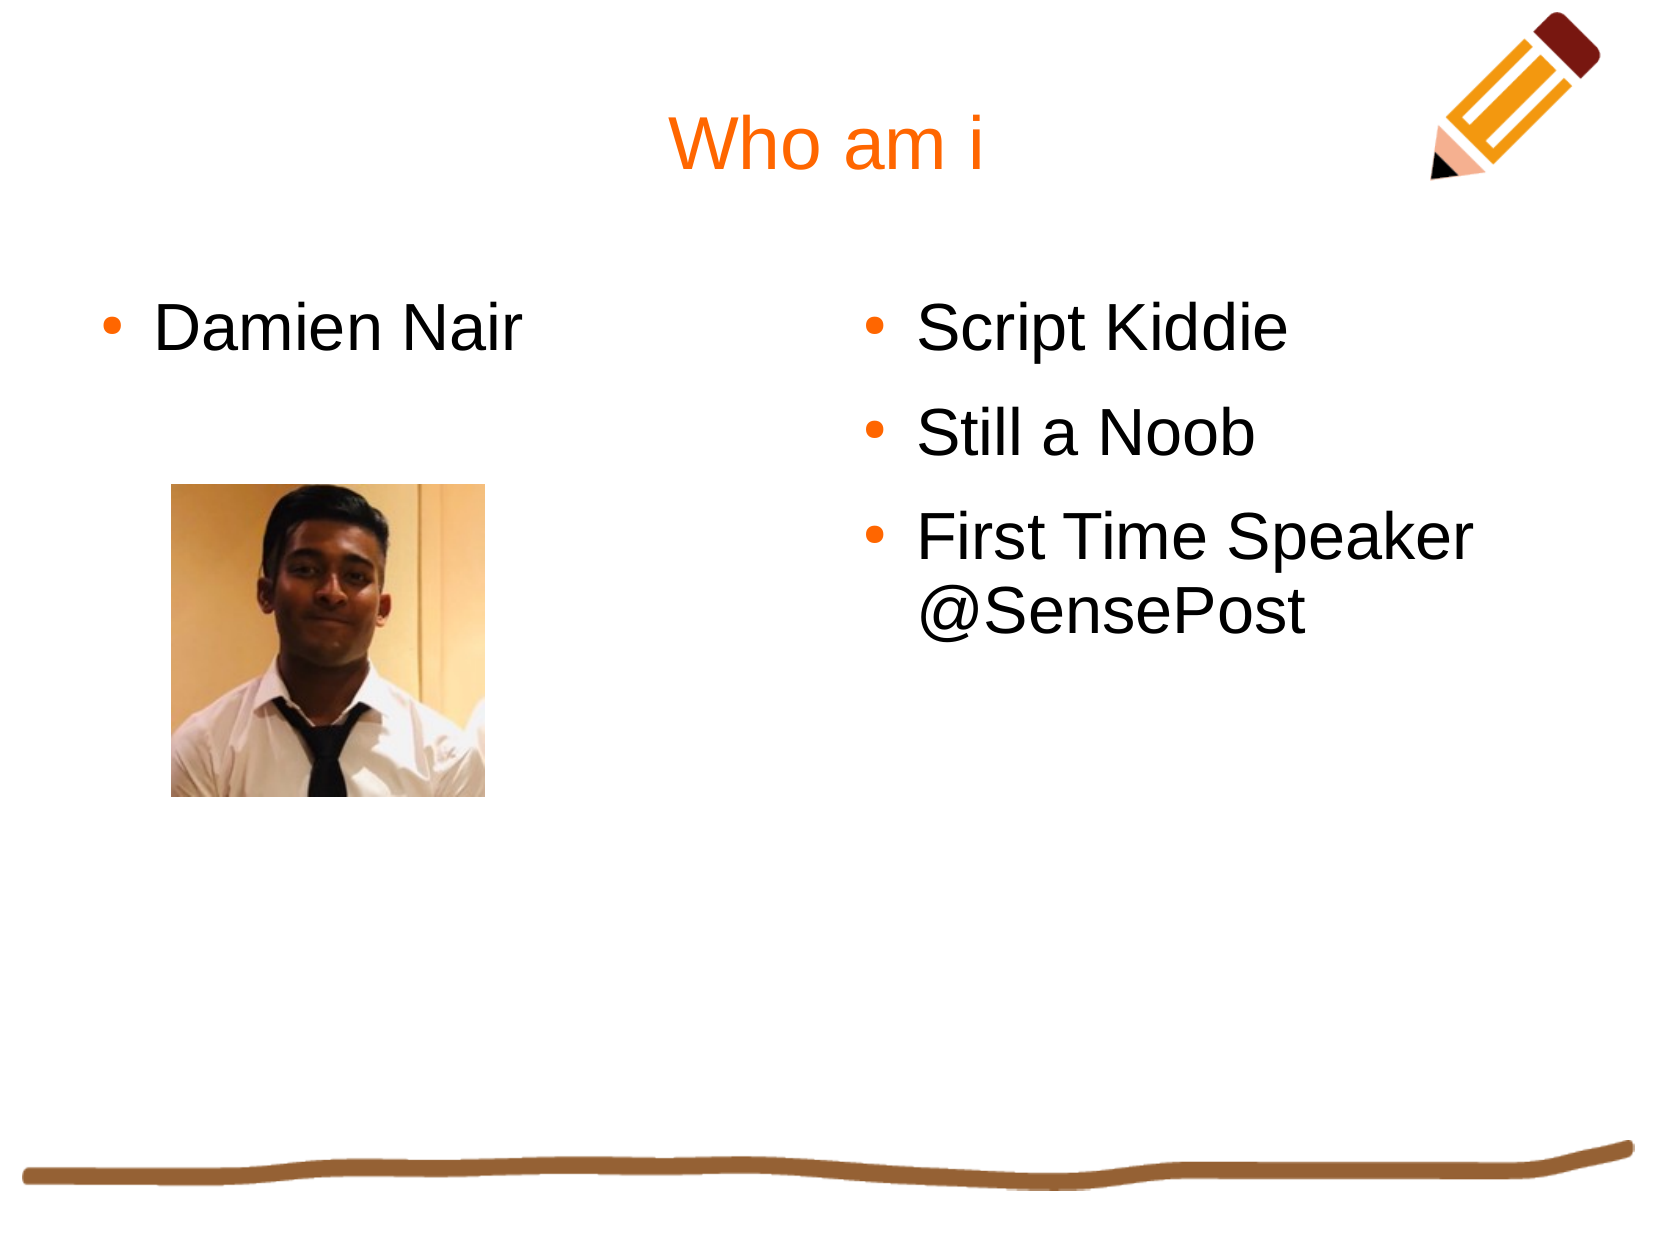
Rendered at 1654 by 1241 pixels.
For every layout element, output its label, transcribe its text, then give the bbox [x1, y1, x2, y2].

list Damien Nair [82, 290, 809, 1122]
picture [171, 484, 485, 797]
title Who am i [153, 82, 1501, 205]
picture [22, 1140, 1635, 1191]
picture [1430, 12, 1601, 181]
list Script Kiddie Still a Noob First Time Speaker @SensePost [845, 290, 1572, 1122]
